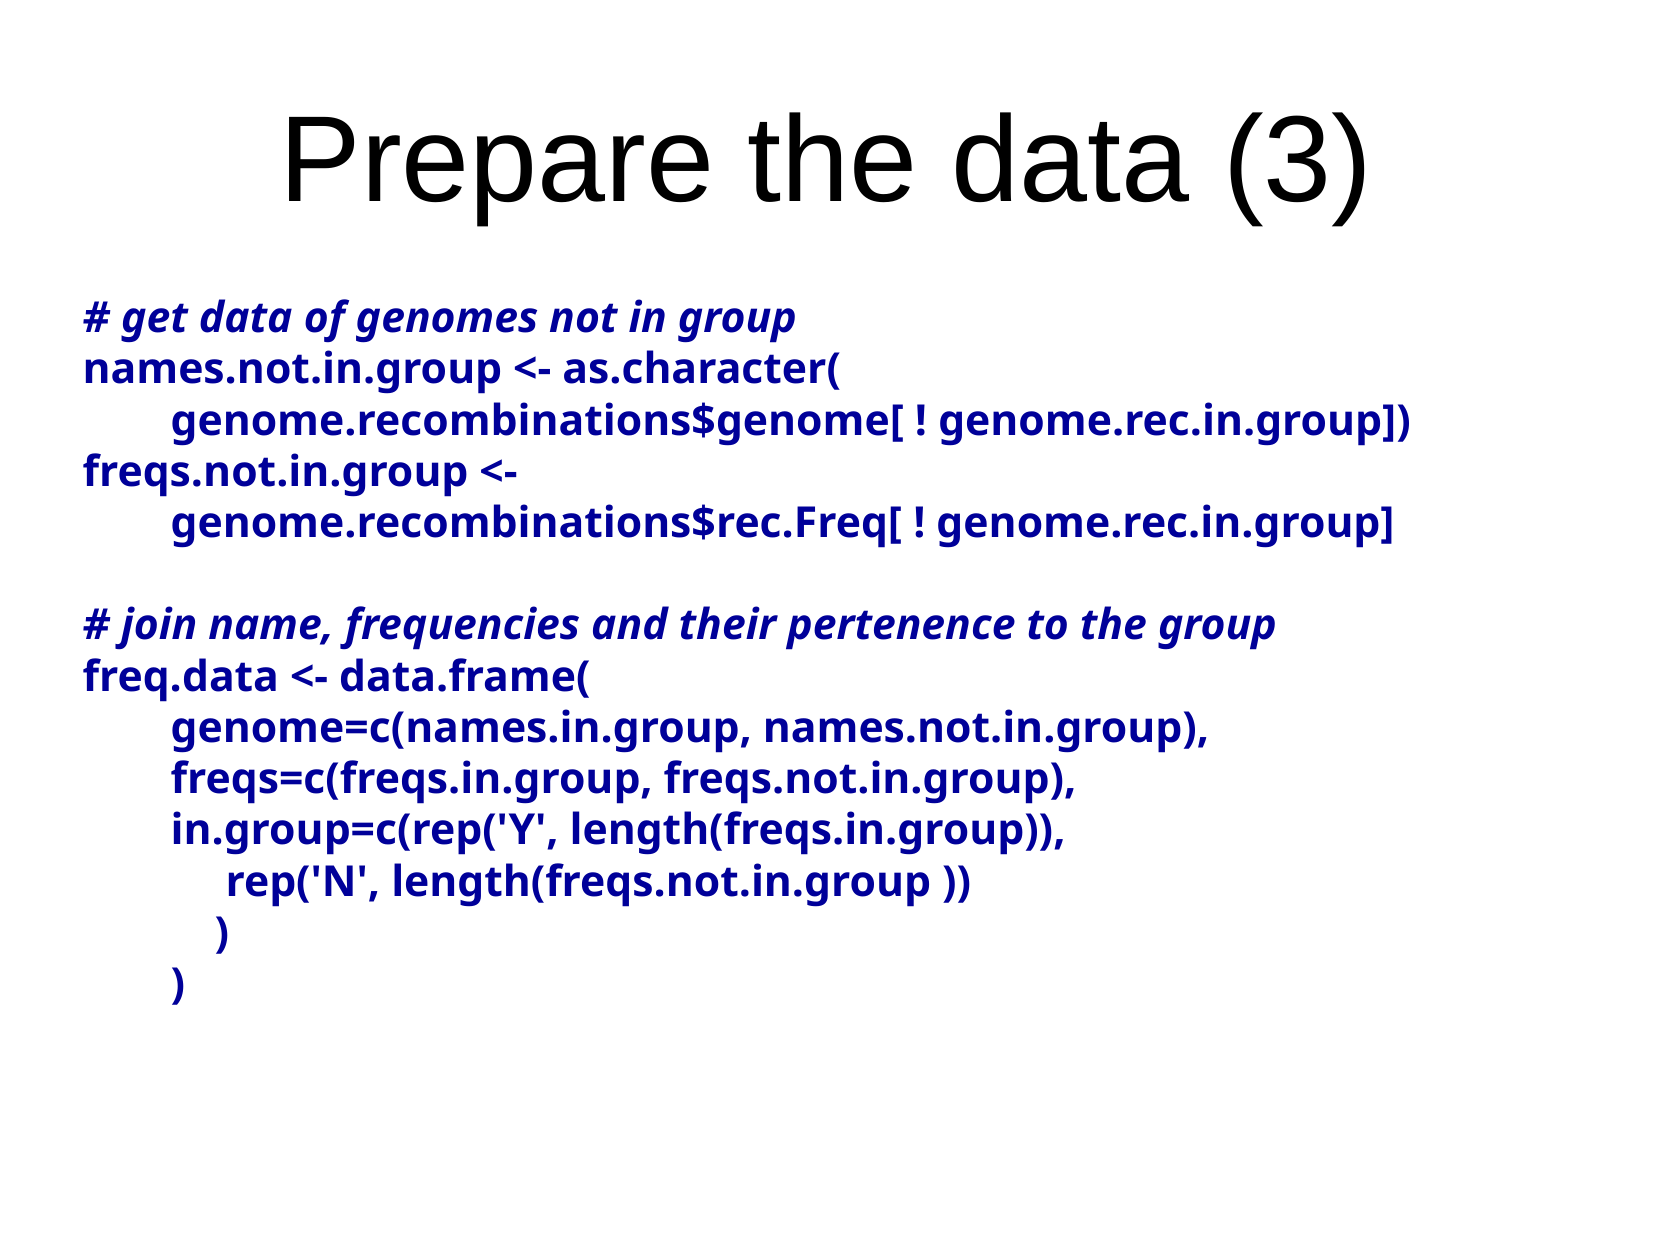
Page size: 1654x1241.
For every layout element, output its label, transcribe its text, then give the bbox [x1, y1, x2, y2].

text_box Prepare the data (3) [82, 49, 1571, 257]
text_box # get data of genomes not in group names.not.in.group <- as.character( genome.recombinations$genome[ ! genome.rec.in.group]) freqs.not.in.group <- genome.recombinations$rec.Freq[ ! genome.rec.in.group] # join name, frequencies and their pertenence to the group freq.data <- data.frame( genome=c(names.in.group, names.not.in.group), freqs=c(freqs.in.group, freqs.not.in.group), in.group=c(rep('Y', length(freqs.in.group)), rep('N', length(freqs.not.in.group )) ) ) [82, 290, 1571, 1010]
